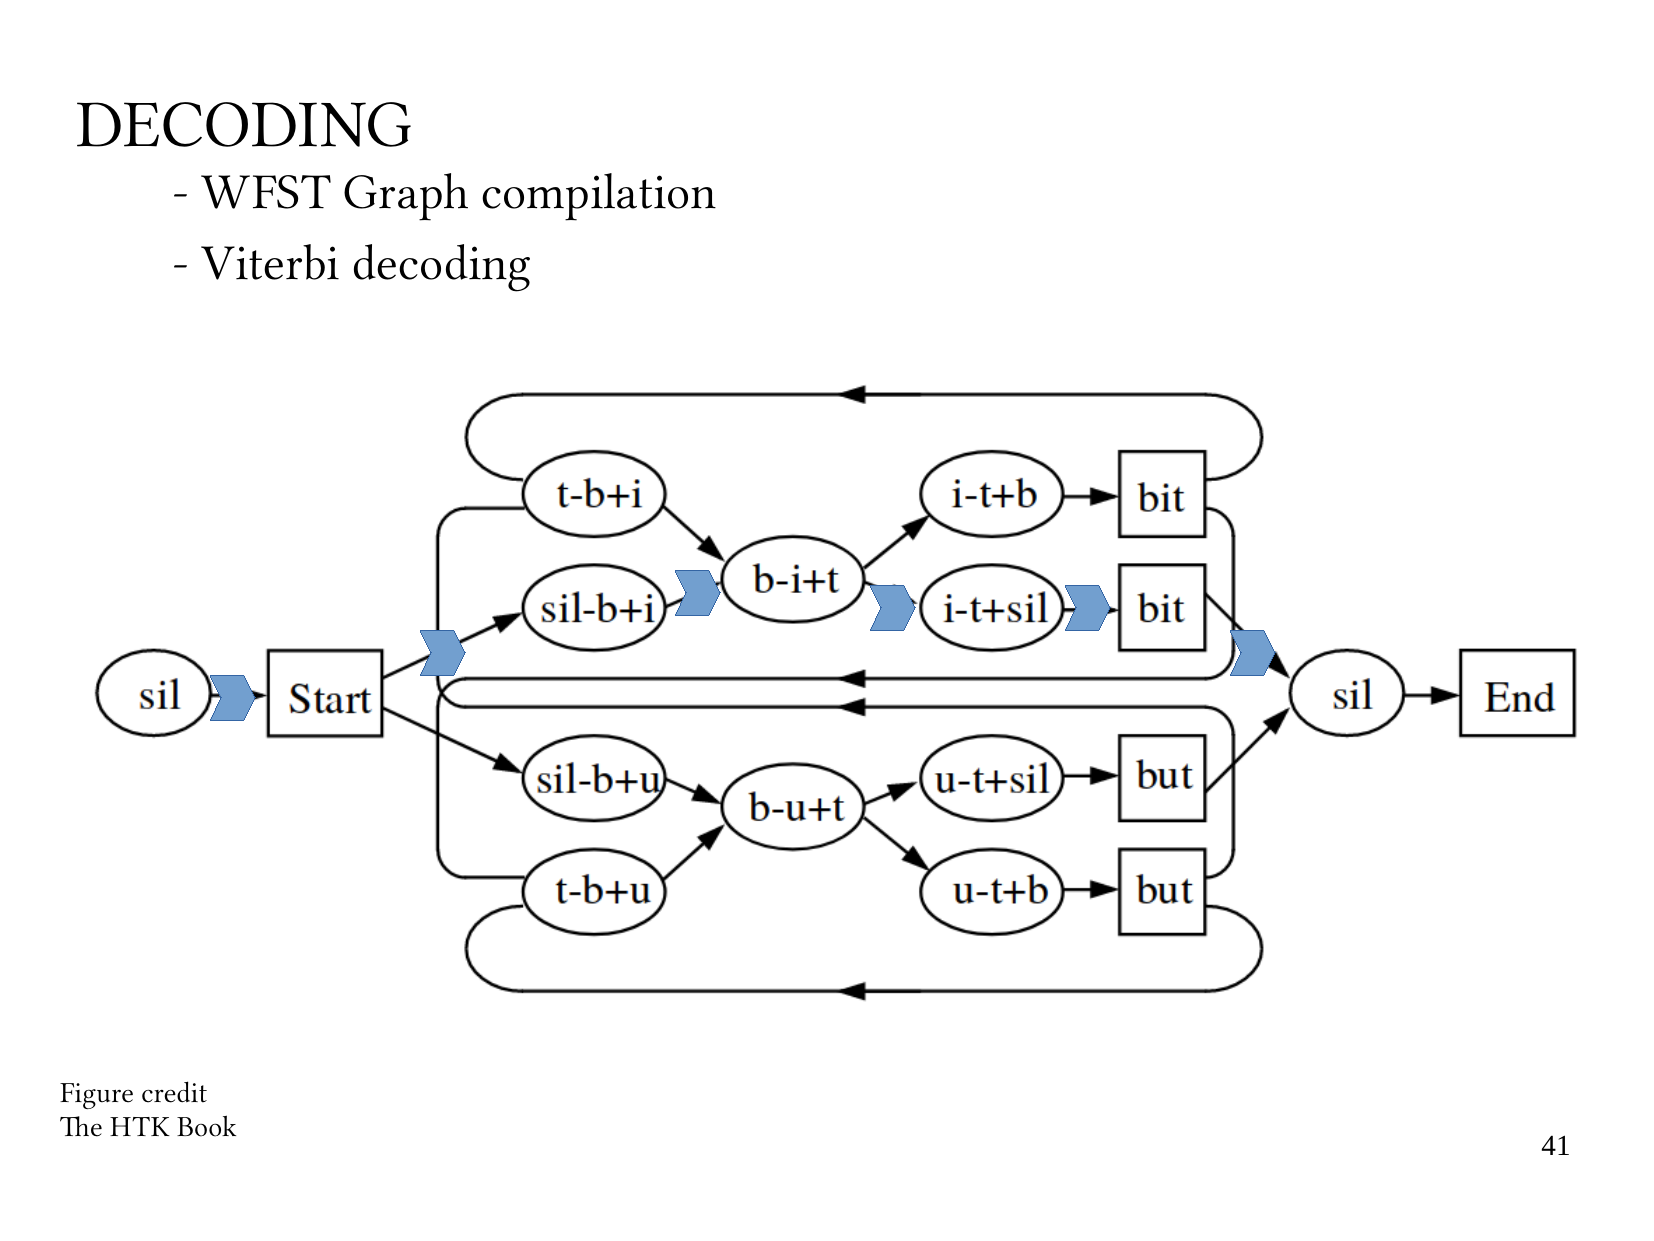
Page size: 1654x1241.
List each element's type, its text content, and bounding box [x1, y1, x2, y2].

subtitle DECODING - WFST Graph compilation - Viterbi decoding FEATURE EXTRACTION - Sliding window feature extraction GMM MONOPHONE TRAINING - Flat-start - Baum-Welch re-estimation GMM TRIPHONE TRAINING - Phonetic decision tree - Baum-Welch re-estimation Figure credit The HTK Book - Gradient descent via backprop [60, 72, 1549, 299]
text_box [1230, 630, 1276, 676]
text_box [870, 585, 916, 631]
subtitle DECODING - WFST Graph compilation - Viterbi decoding FEATURE EXTRACTION - Sliding window feature extraction GMM MONOPHONE TRAINING - Flat-start - Baum-Welch re-estimation GMM TRIPHONE TRAINING - Phonetic decision tree - Baum-Welch re-estimation Figure credit The HTK Book - Gradient descent via backprop [60, 1081, 1549, 1216]
text_box [675, 570, 721, 616]
picture [0, 299, 1654, 1081]
text_box [210, 675, 256, 721]
text_box [1065, 585, 1111, 631]
text_box [420, 630, 466, 676]
